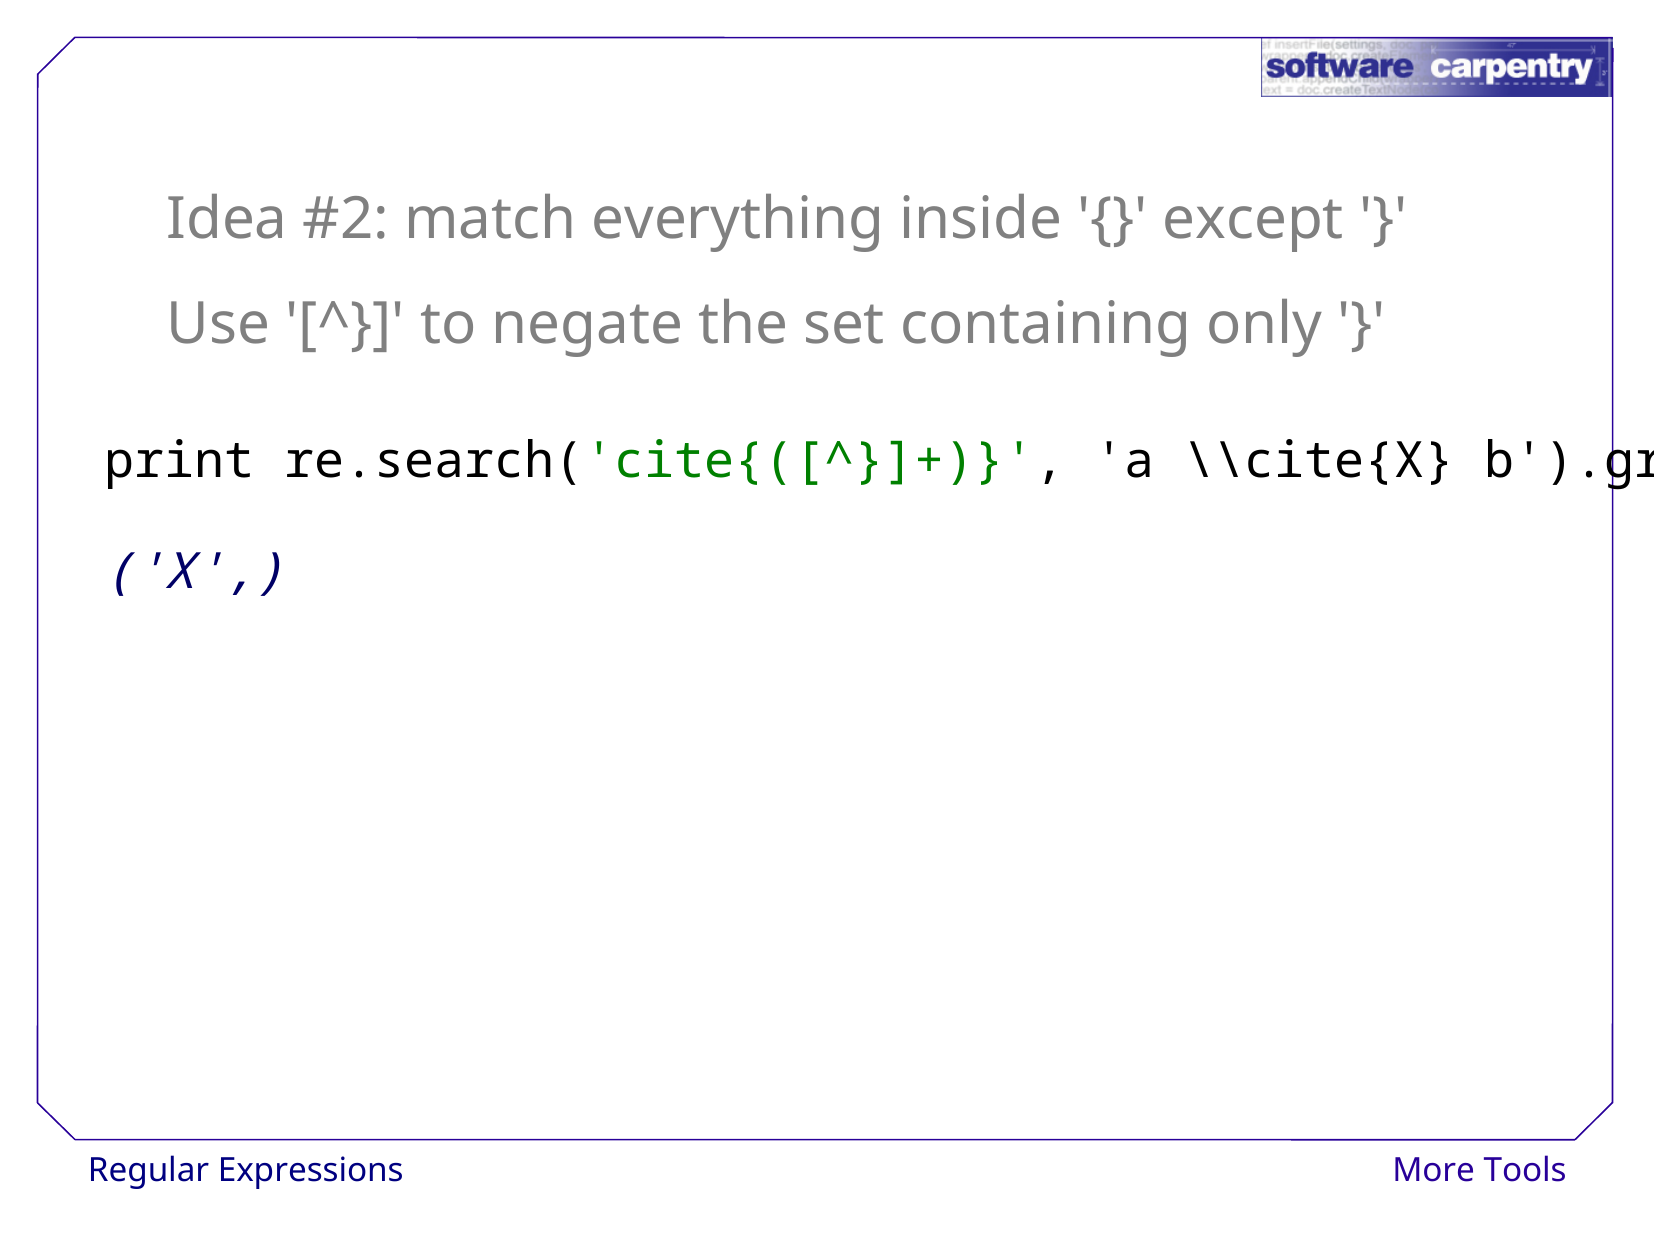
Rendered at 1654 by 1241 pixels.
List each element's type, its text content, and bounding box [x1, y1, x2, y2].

text_box print re.search('cite{([^}]+)}', 'a \\cite{X} b').groups() ('X',) [89, 425, 1512, 613]
text_box Idea #2: match everything inside '{}' except '}' Use '[^}]' to negate the set containing only '}' [151, 137, 1530, 364]
picture [1261, 39, 1613, 97]
